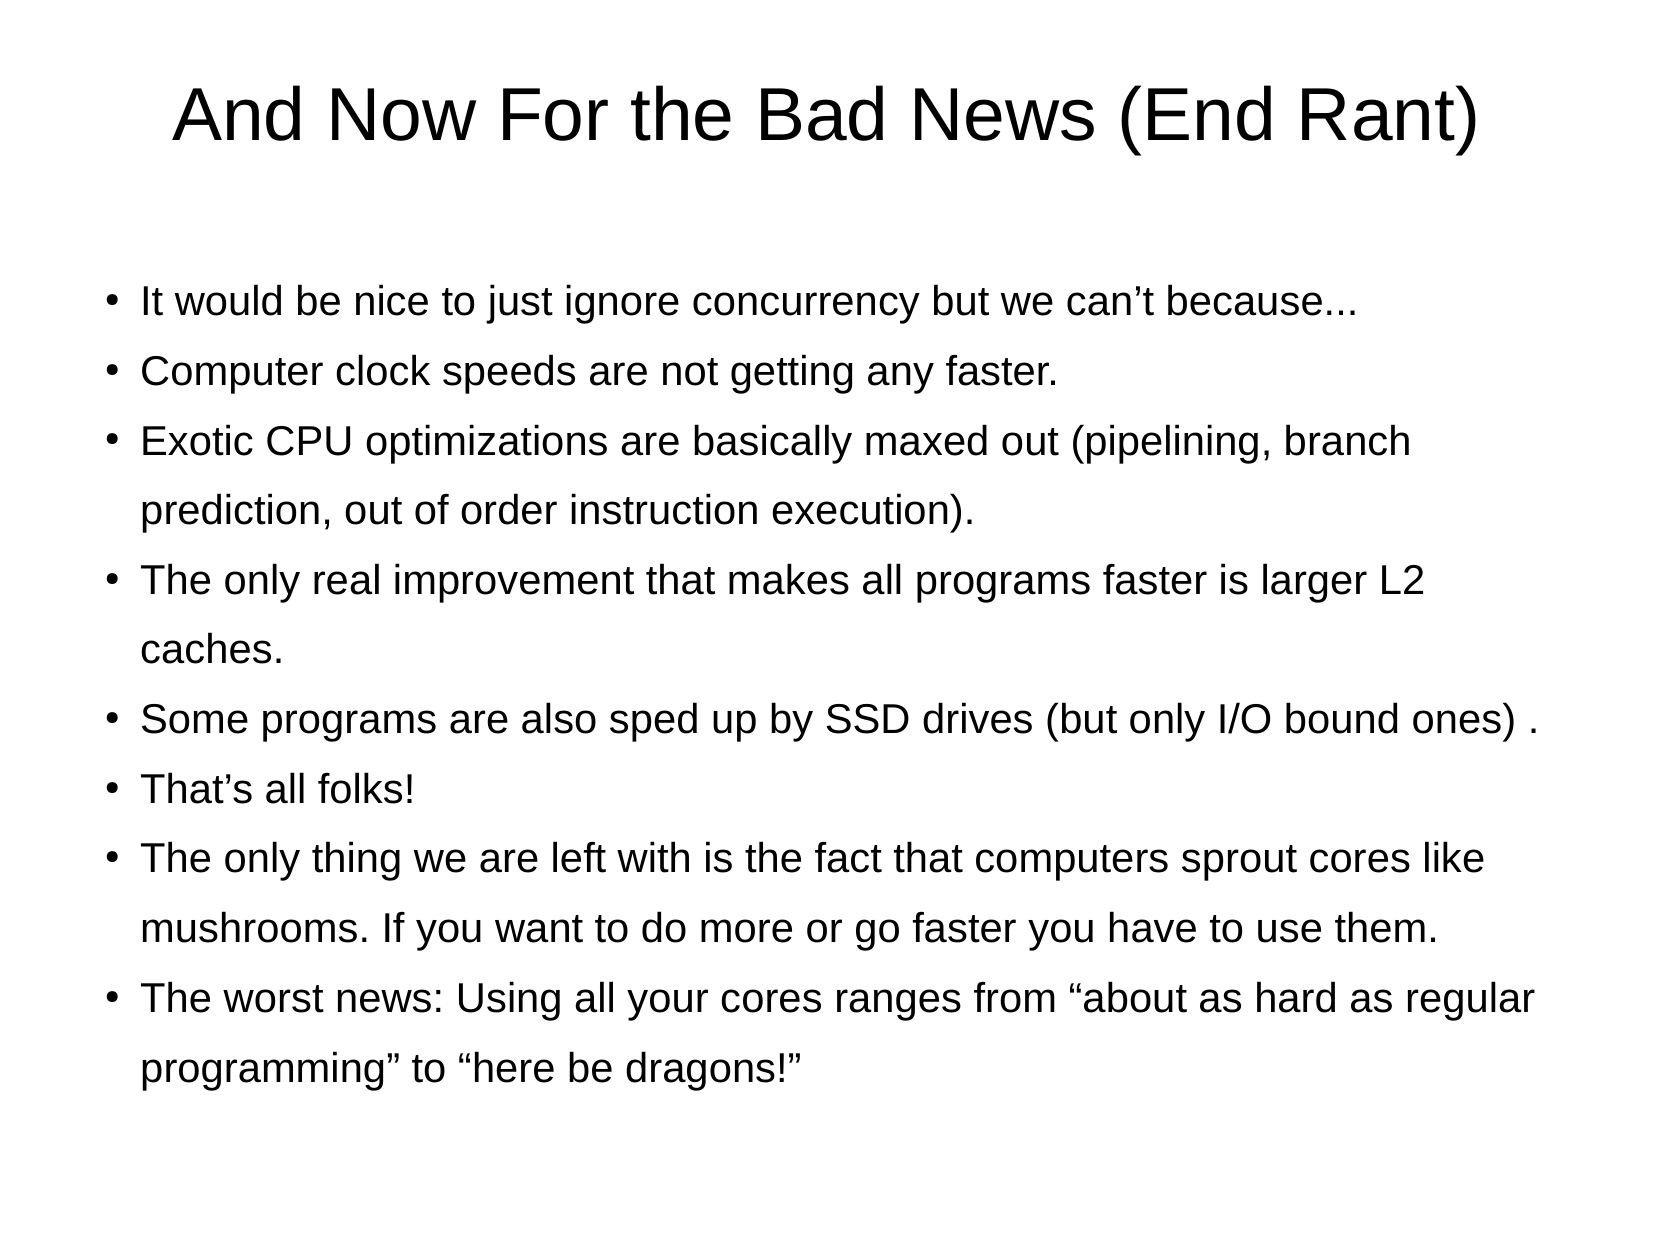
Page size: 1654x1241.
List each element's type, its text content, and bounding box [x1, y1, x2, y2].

text_box It would be nice to just ignore concurrency but we can’t because... Computer clock speeds are not getting any faster. Exotic CPU optimizations are basically maxed out (pipelining, branch prediction, out of order instruction execution). The only real improvement that makes all programs faster is larger L2 caches. Some programs are also sped up by SSD drives (but only I/O bound ones) . That’s all folks! The only thing we are left with is the fact that computers sprout cores like mushrooms. If you want to do more or go faster you have to use them. The worst news: Using all your cores ranges from “about as hard as regular programming” to “here be dragons!” [90, 247, 1561, 1071]
title And Now For the Bad News (End Rant) [82, 28, 1571, 201]
